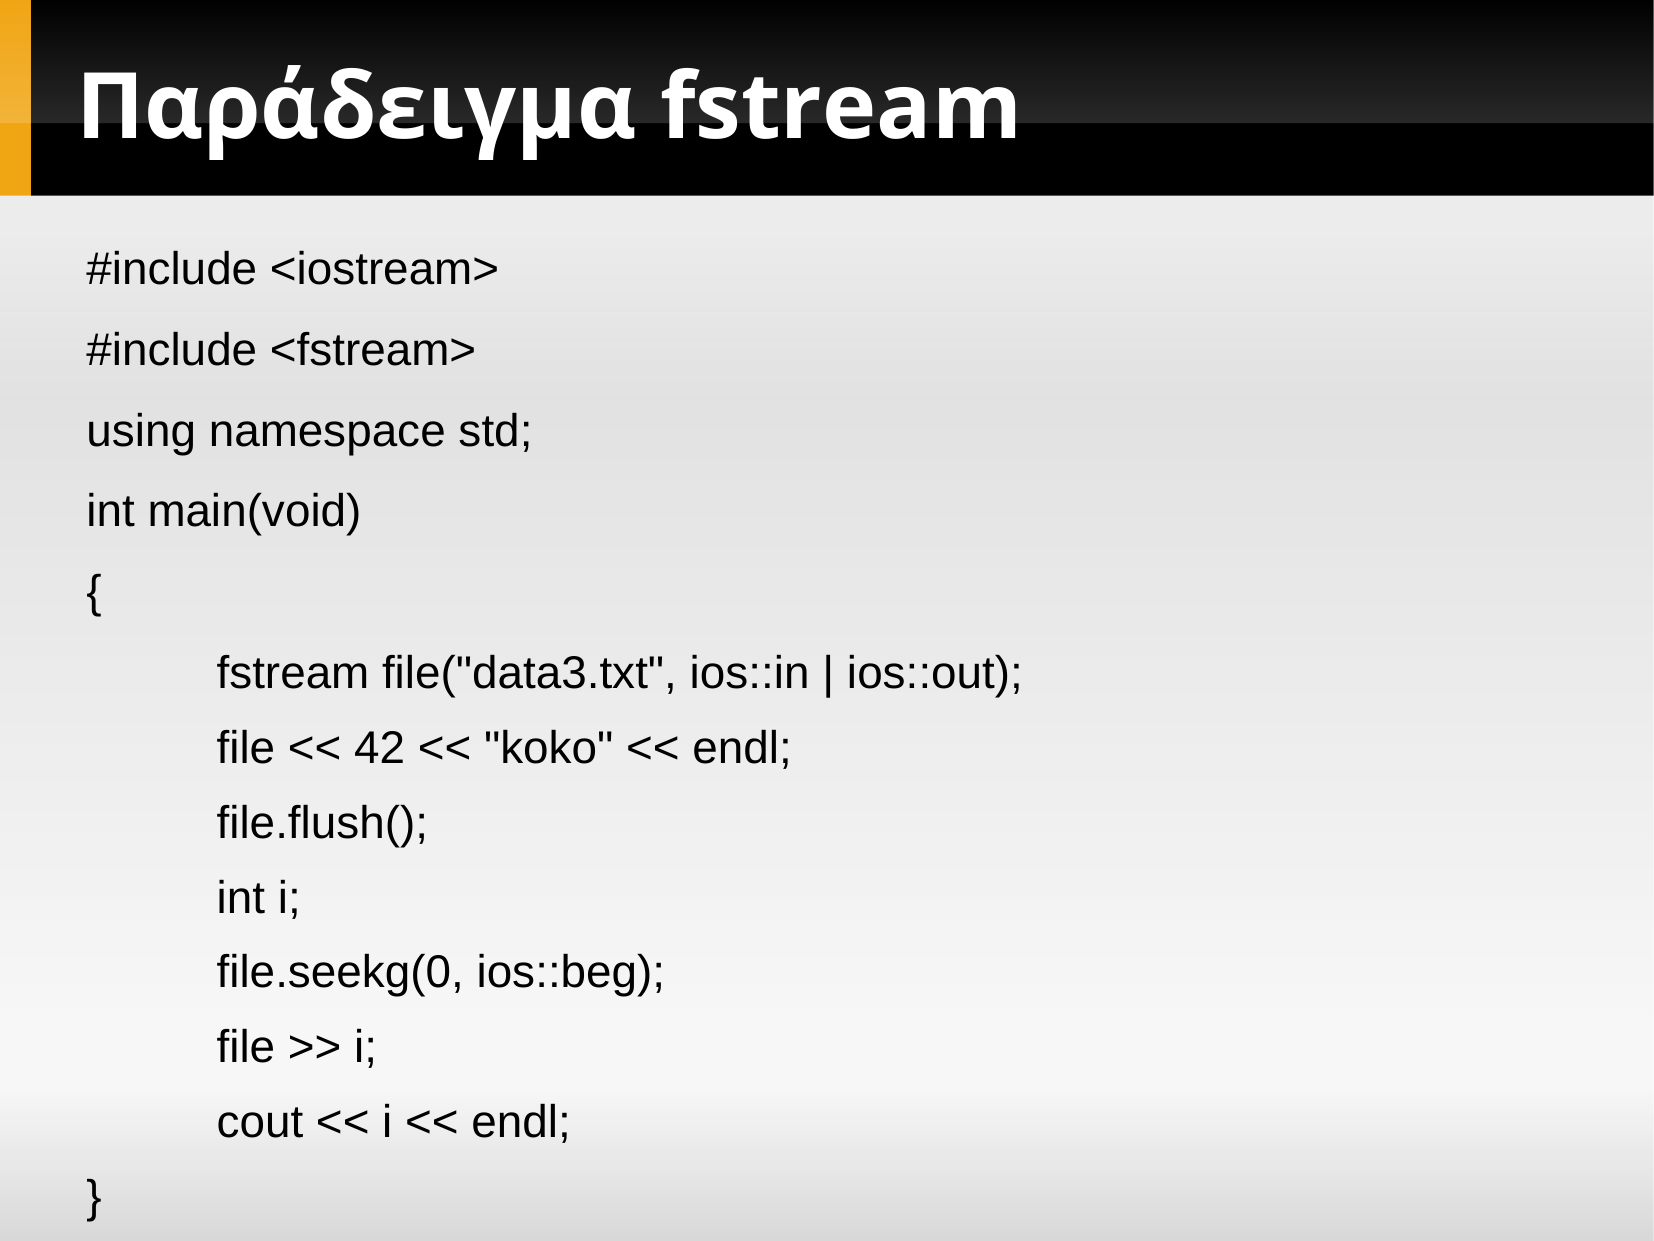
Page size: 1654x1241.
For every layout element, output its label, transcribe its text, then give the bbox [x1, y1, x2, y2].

list #include <iostream> #include <fstream> using namespace std; int main(void) { fstream file("data3.txt", ios::in | ios::out); file << 42 << "koko" << endl; file.flush(); int i; file.seekg(0, ios::beg); file >> i; cout << i << endl; } [75, 243, 1651, 1223]
title Παράδειγμα fstream [76, 0, 1565, 208]
picture [0, 0, 1654, 1241]
